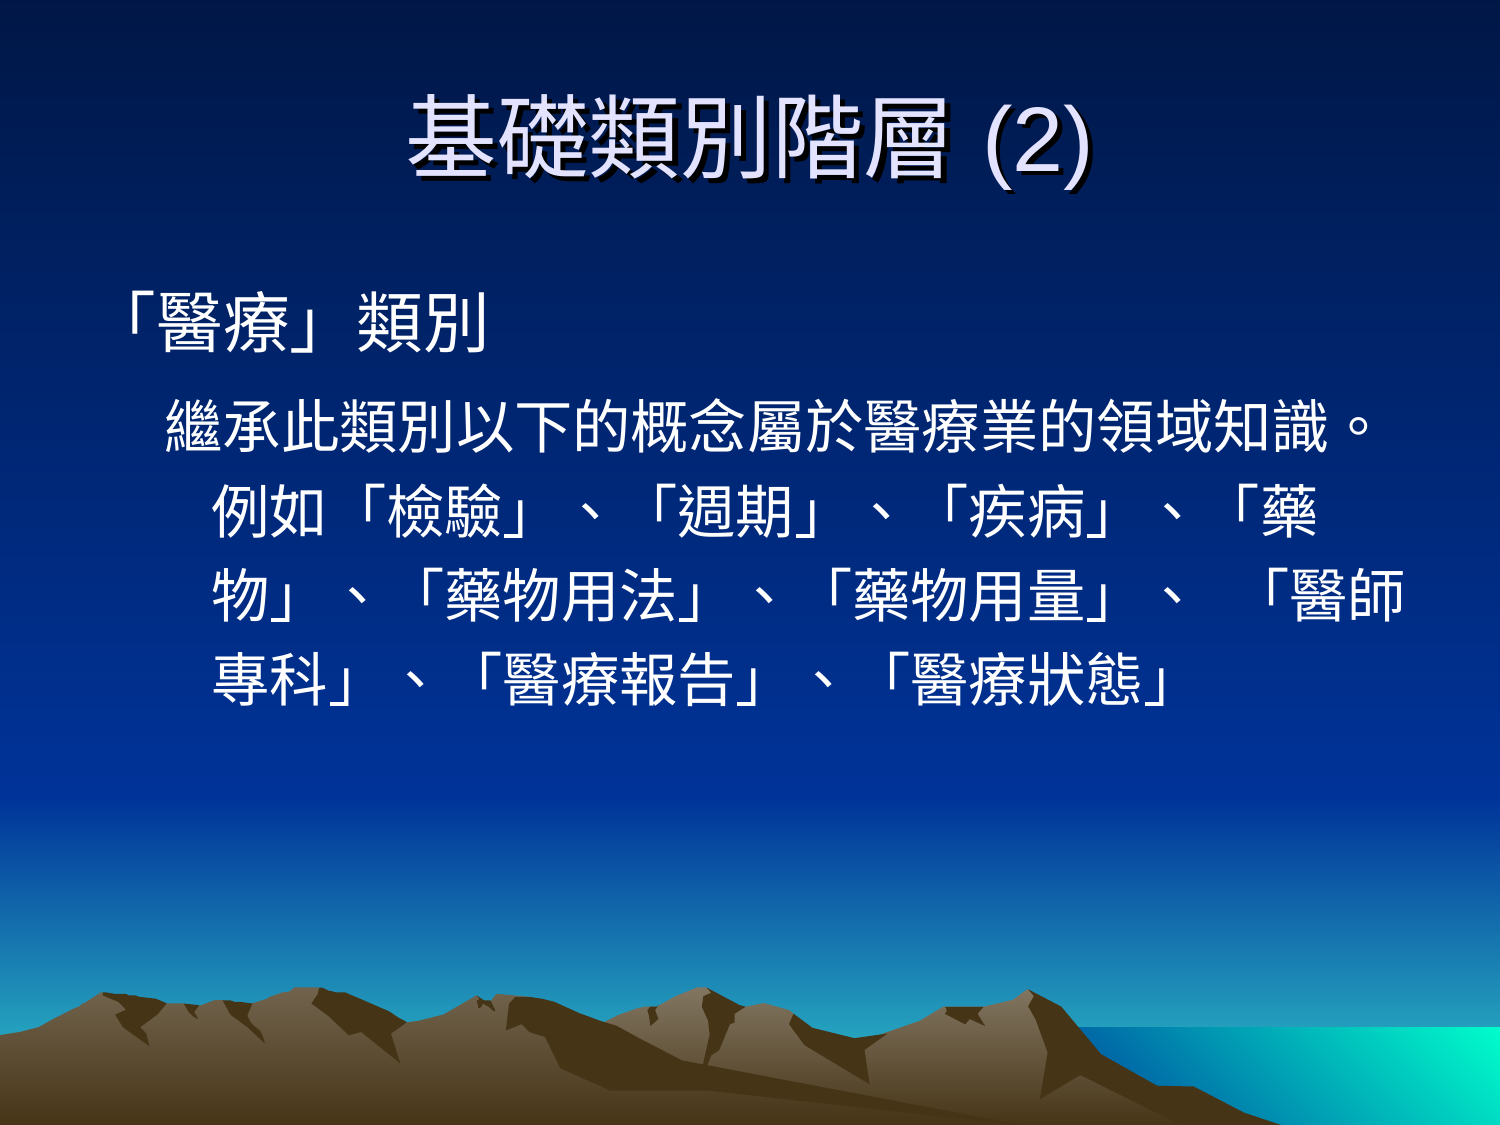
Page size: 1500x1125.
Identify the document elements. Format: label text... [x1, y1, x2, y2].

title 基礎類別階層(2) [75, 37, 1426, 225]
list 「醫療」類別 繼承此類別以下的概念屬於醫療業的領域知識。 例如「檢驗」、「週期」、「疾病」、「藥物」、「藥物用法」、「藥物用量」、 「醫師專科」、「醫療報告」、「醫療狀態」 [75, 262, 1426, 1001]
